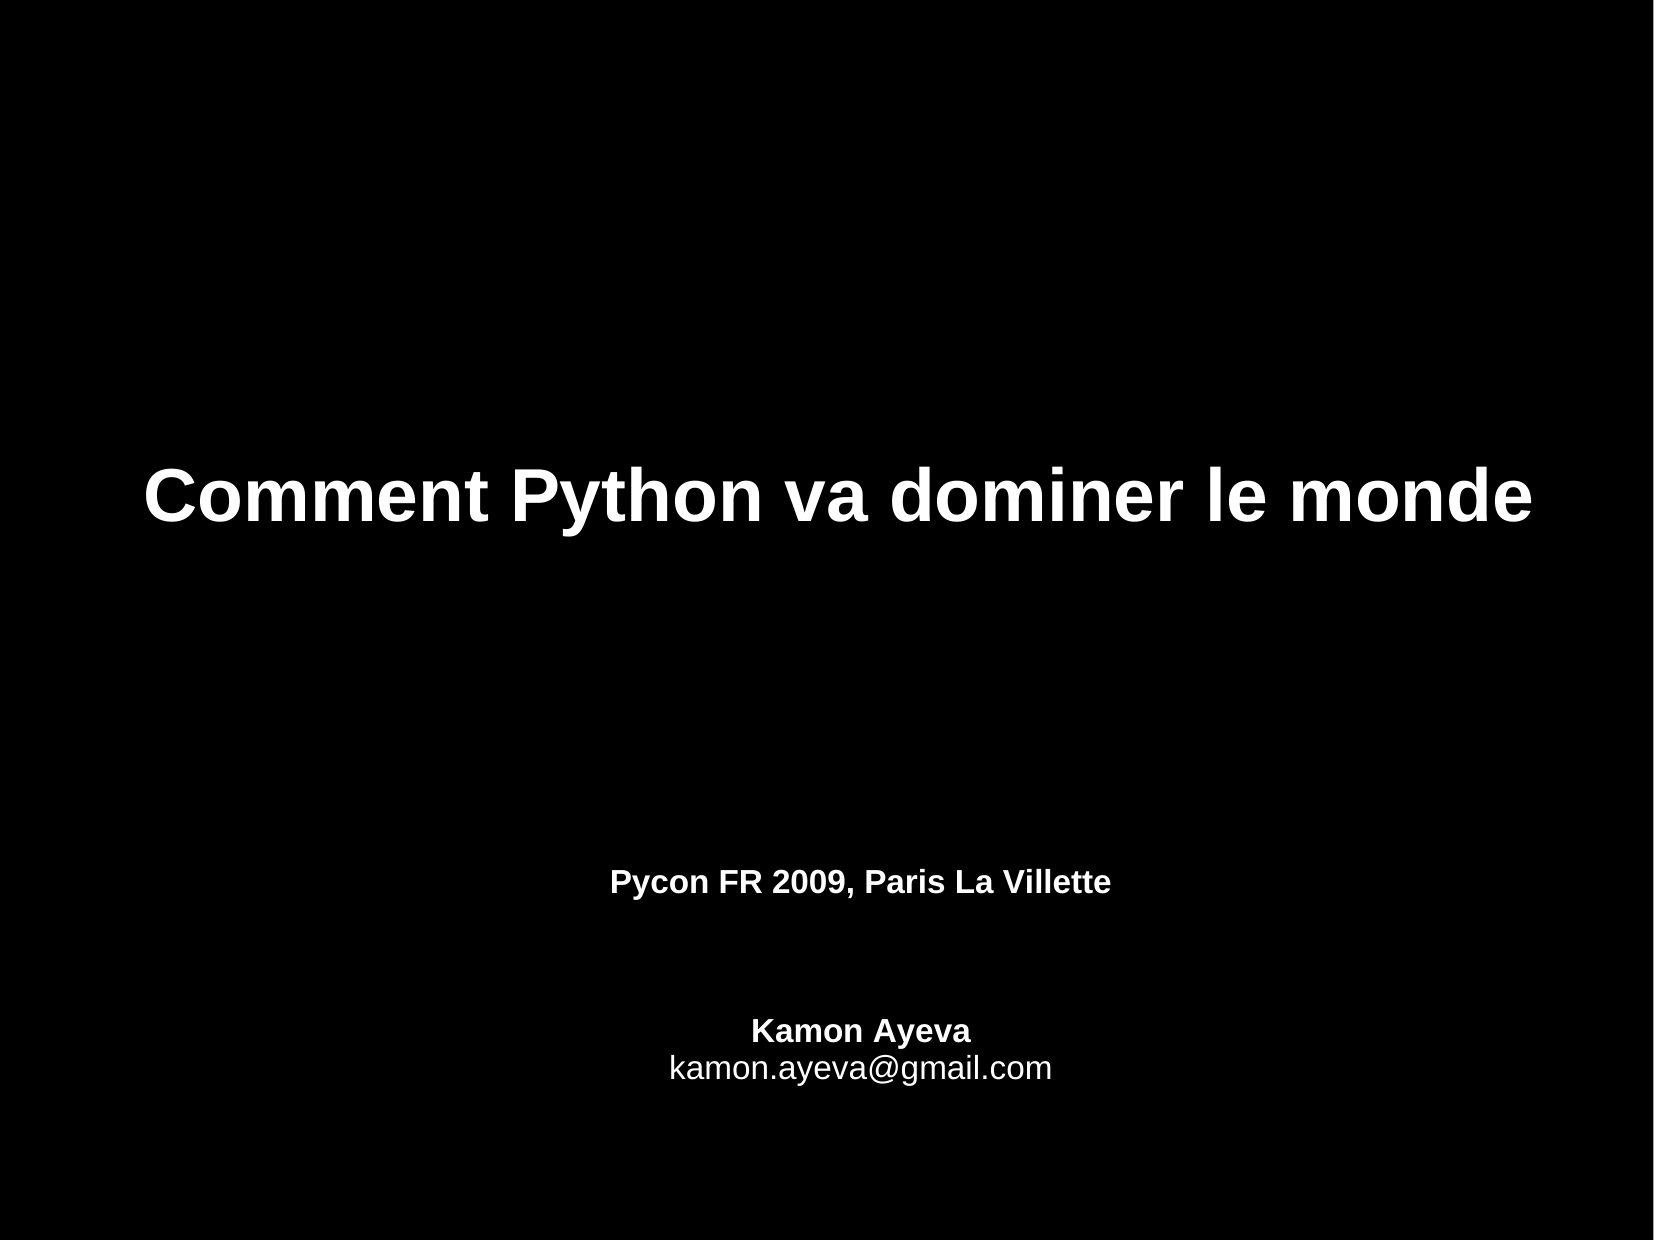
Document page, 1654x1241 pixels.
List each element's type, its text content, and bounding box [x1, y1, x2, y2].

subtitle Pycon FR 2009, Paris La Villette Kamon Ayeva kamon.ayeva@gmail.com [390, 797, 1297, 1227]
title Comment Python va dominer le monde [24, 210, 1654, 697]
